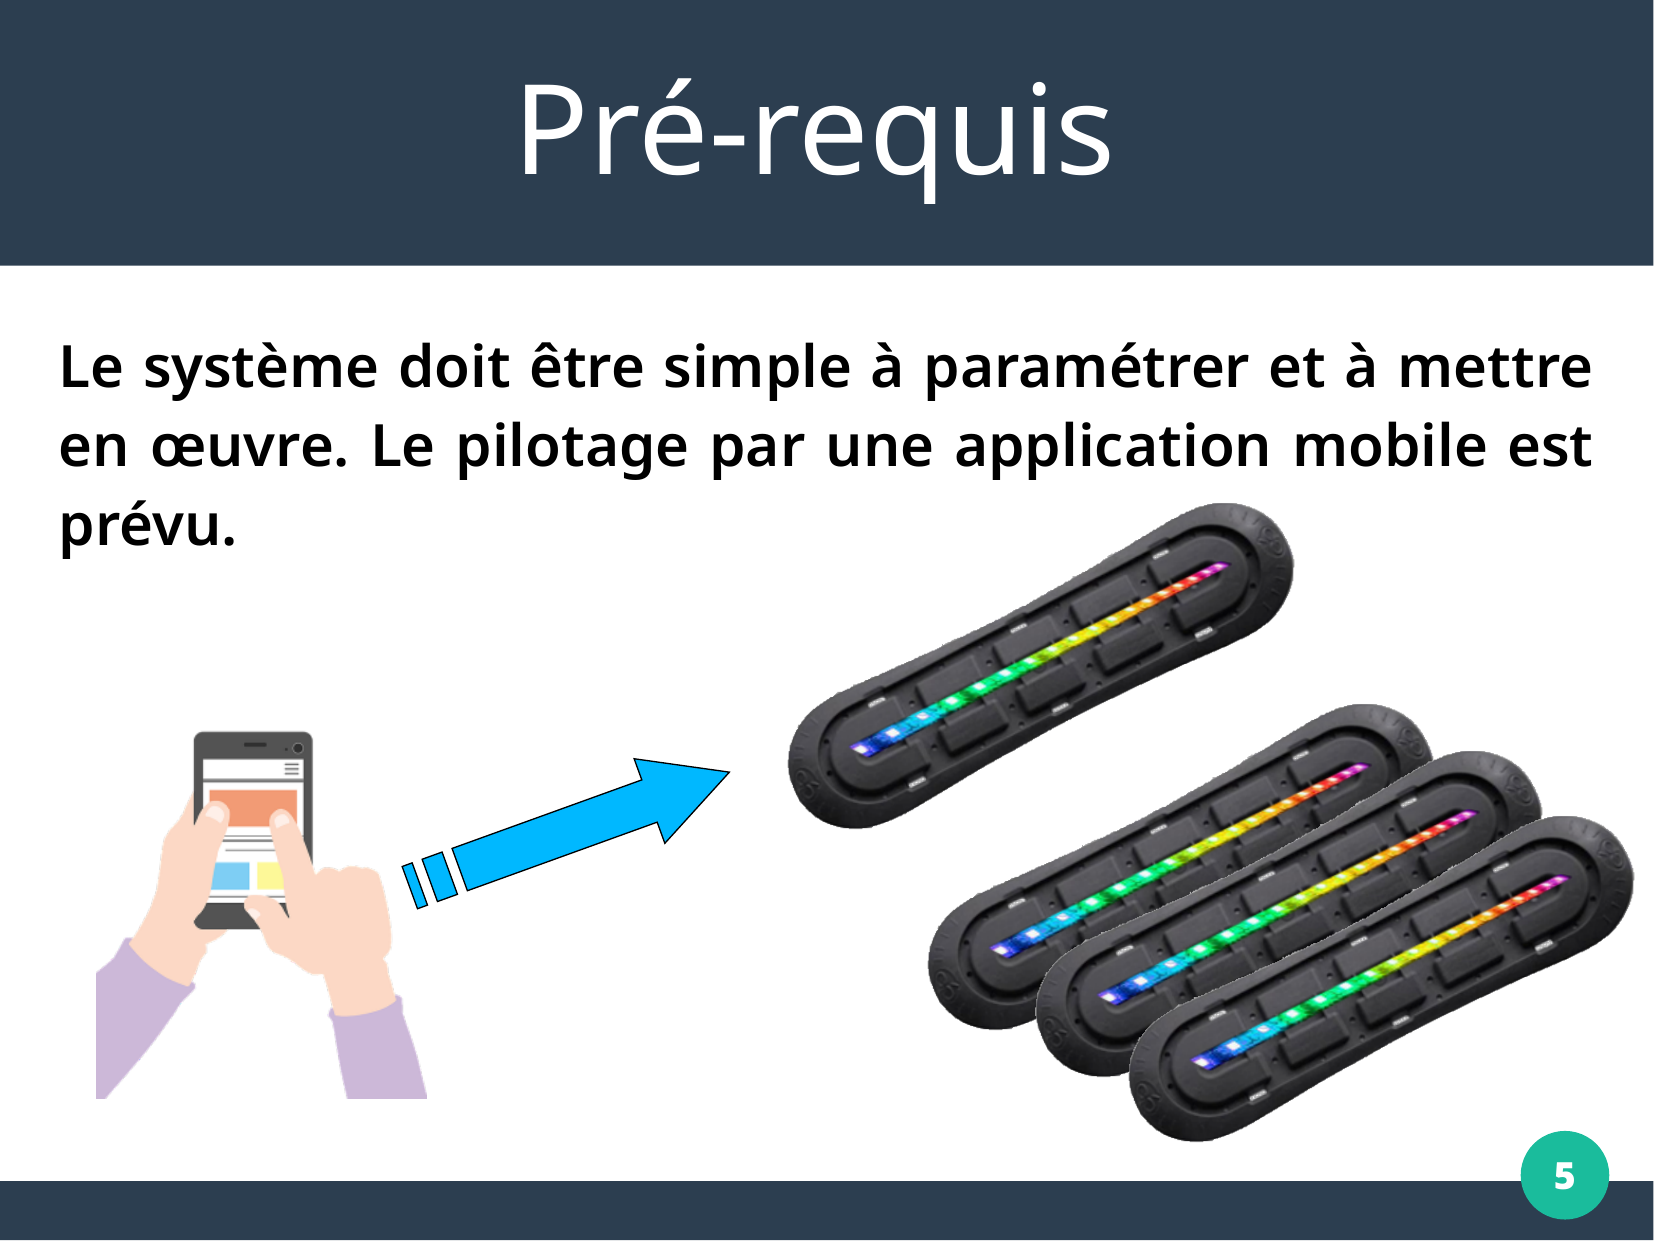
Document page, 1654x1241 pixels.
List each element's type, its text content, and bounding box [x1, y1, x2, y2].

list Le système doit être simple à paramétrer et à mettre en œuvre. Le pilotage par une application mobile est prévu. [59, 324, 1595, 1152]
picture [781, 486, 1640, 1152]
text_box Pré-requis [23, 40, 1607, 213]
picture [94, 673, 731, 1099]
